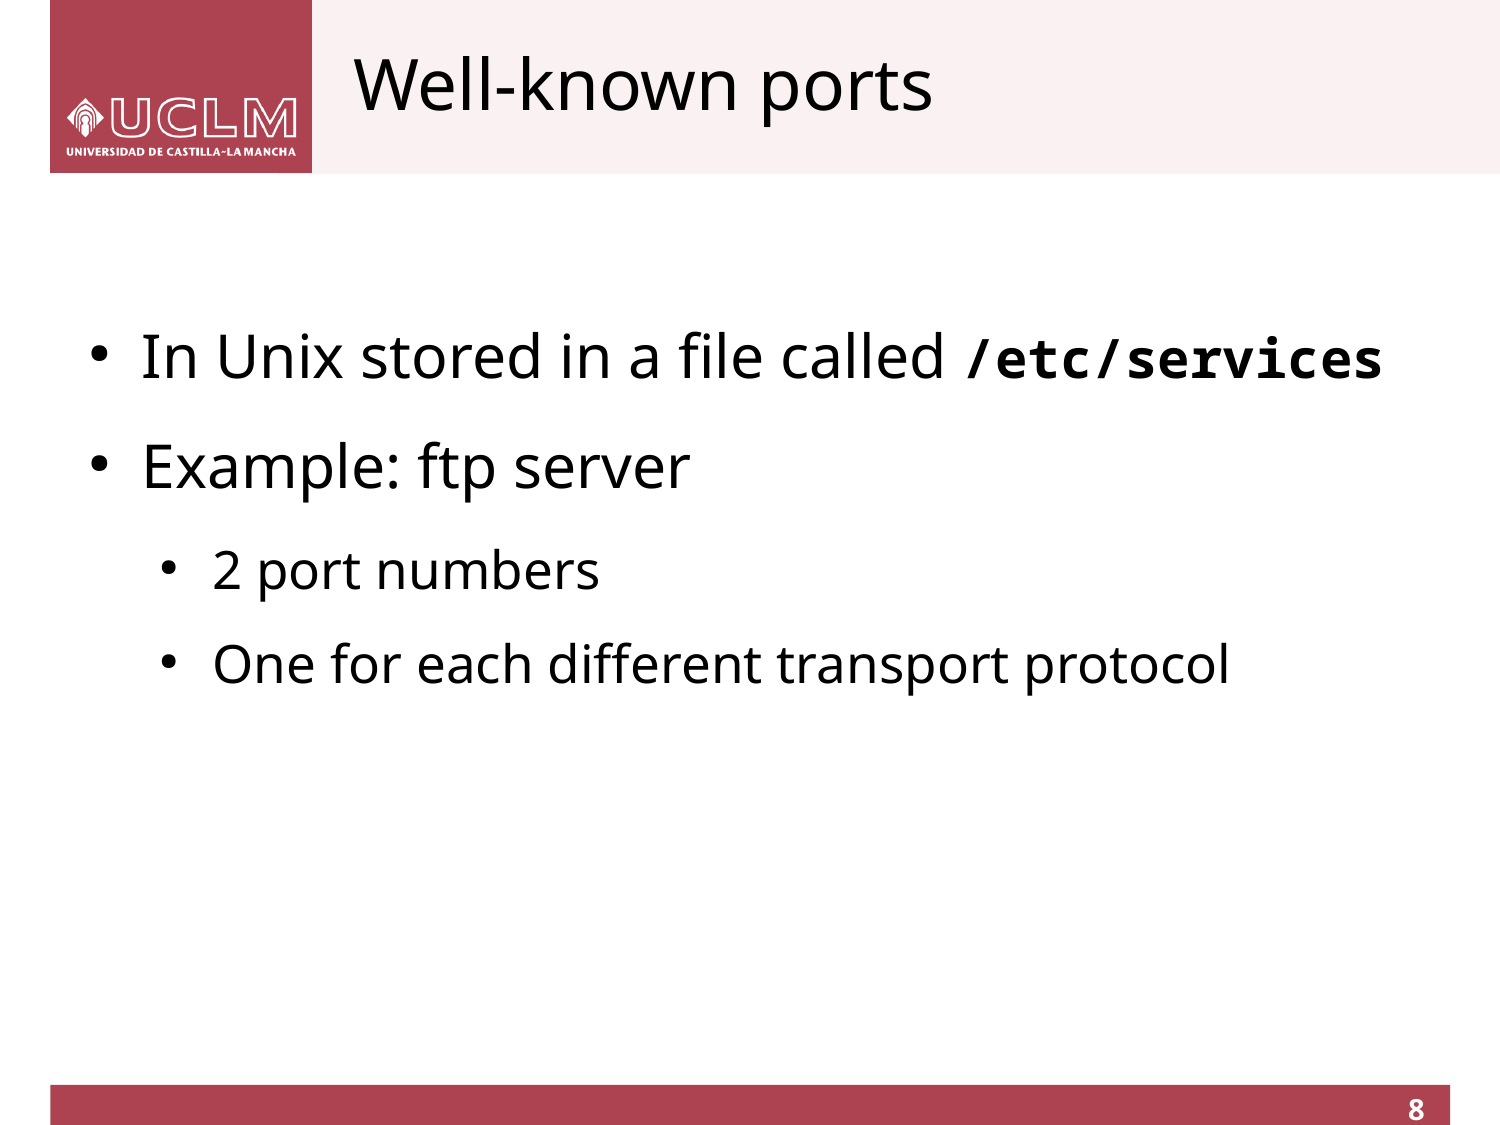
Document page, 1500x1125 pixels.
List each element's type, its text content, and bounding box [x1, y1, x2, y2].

picture [50, 0, 312, 173]
title Well-known ports [353, 6, 1425, 168]
list In Unix stored in a file called /etc/services Example: ftp server 2 port numbers One for each different transport protocol [70, 313, 1421, 780]
